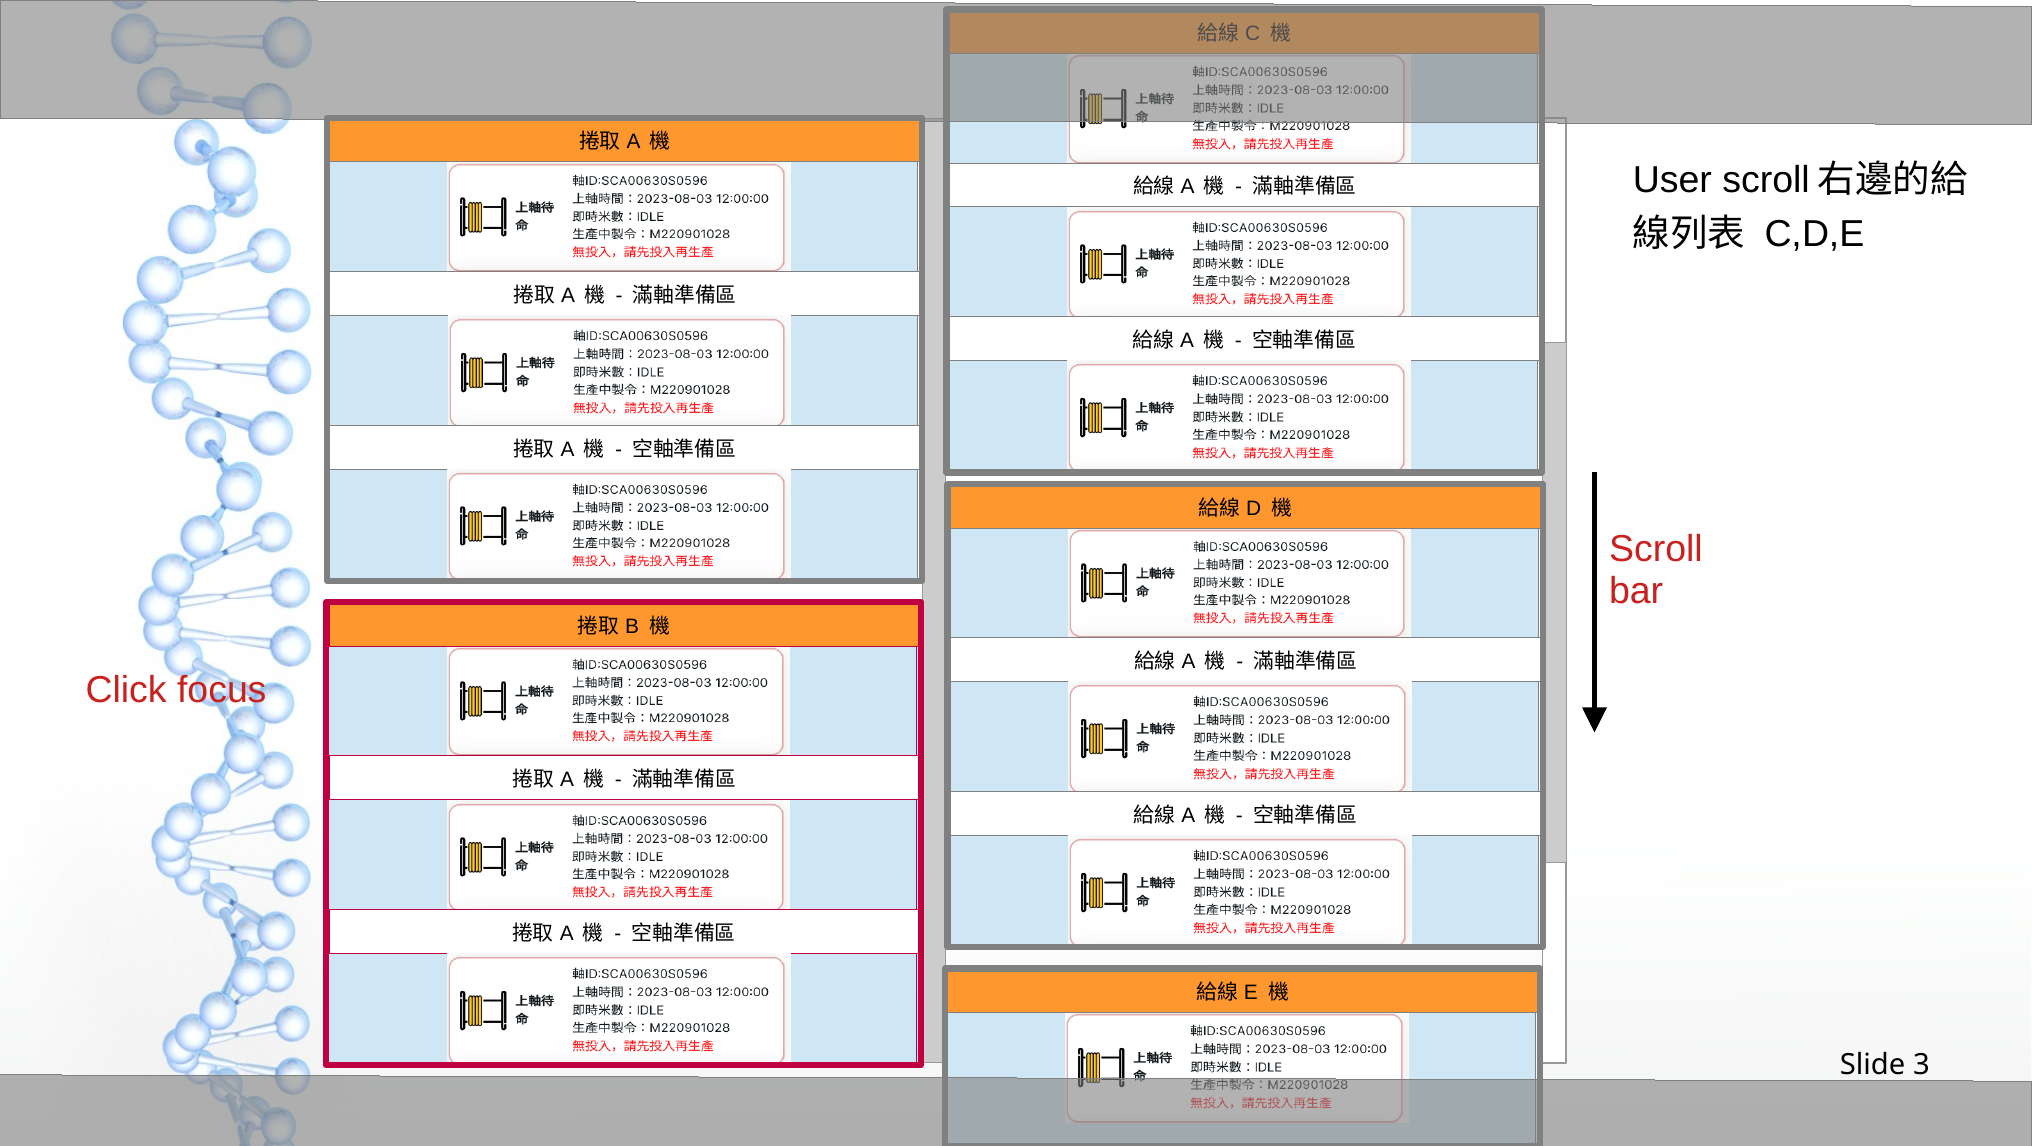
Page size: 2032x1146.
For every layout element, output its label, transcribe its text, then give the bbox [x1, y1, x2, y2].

text_box User scroll右邊的給線列表 C,D,E [1618, 141, 2020, 255]
picture [0, 119, 944, 1077]
text_box Click focus [70, 661, 326, 733]
text_box Scroll bar [1594, 519, 1749, 619]
picture [946, 124, 2032, 1081]
picture [319, 0, 2032, 6]
text_box [0, 0, 2032, 1146]
